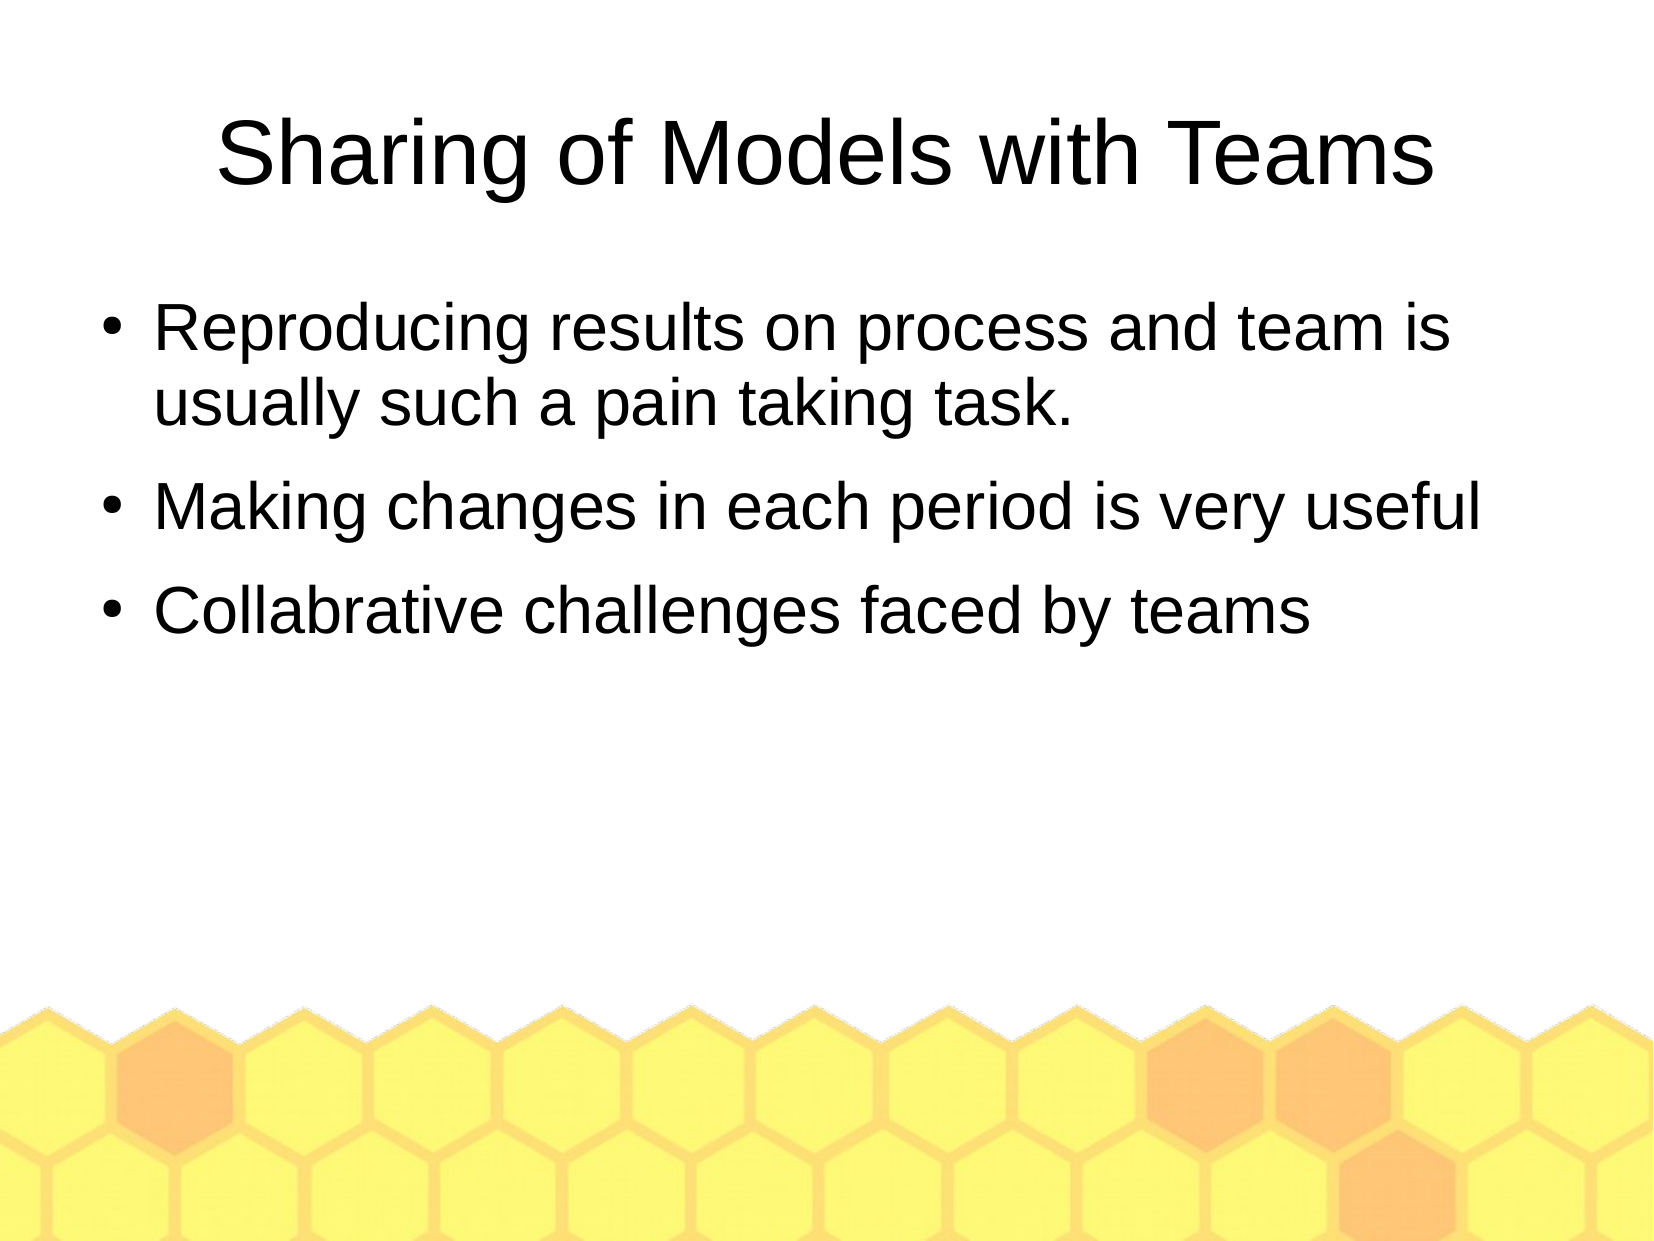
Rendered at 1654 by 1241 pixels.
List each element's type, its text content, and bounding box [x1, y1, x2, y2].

list Reproducing results on process and team is usually such a pain taking task. Making changes in each period is very useful Collabrative challenges faced by teams [82, 290, 1571, 1010]
title Sharing of Models with Teams [82, 49, 1571, 257]
picture [0, 1001, 1654, 1241]
